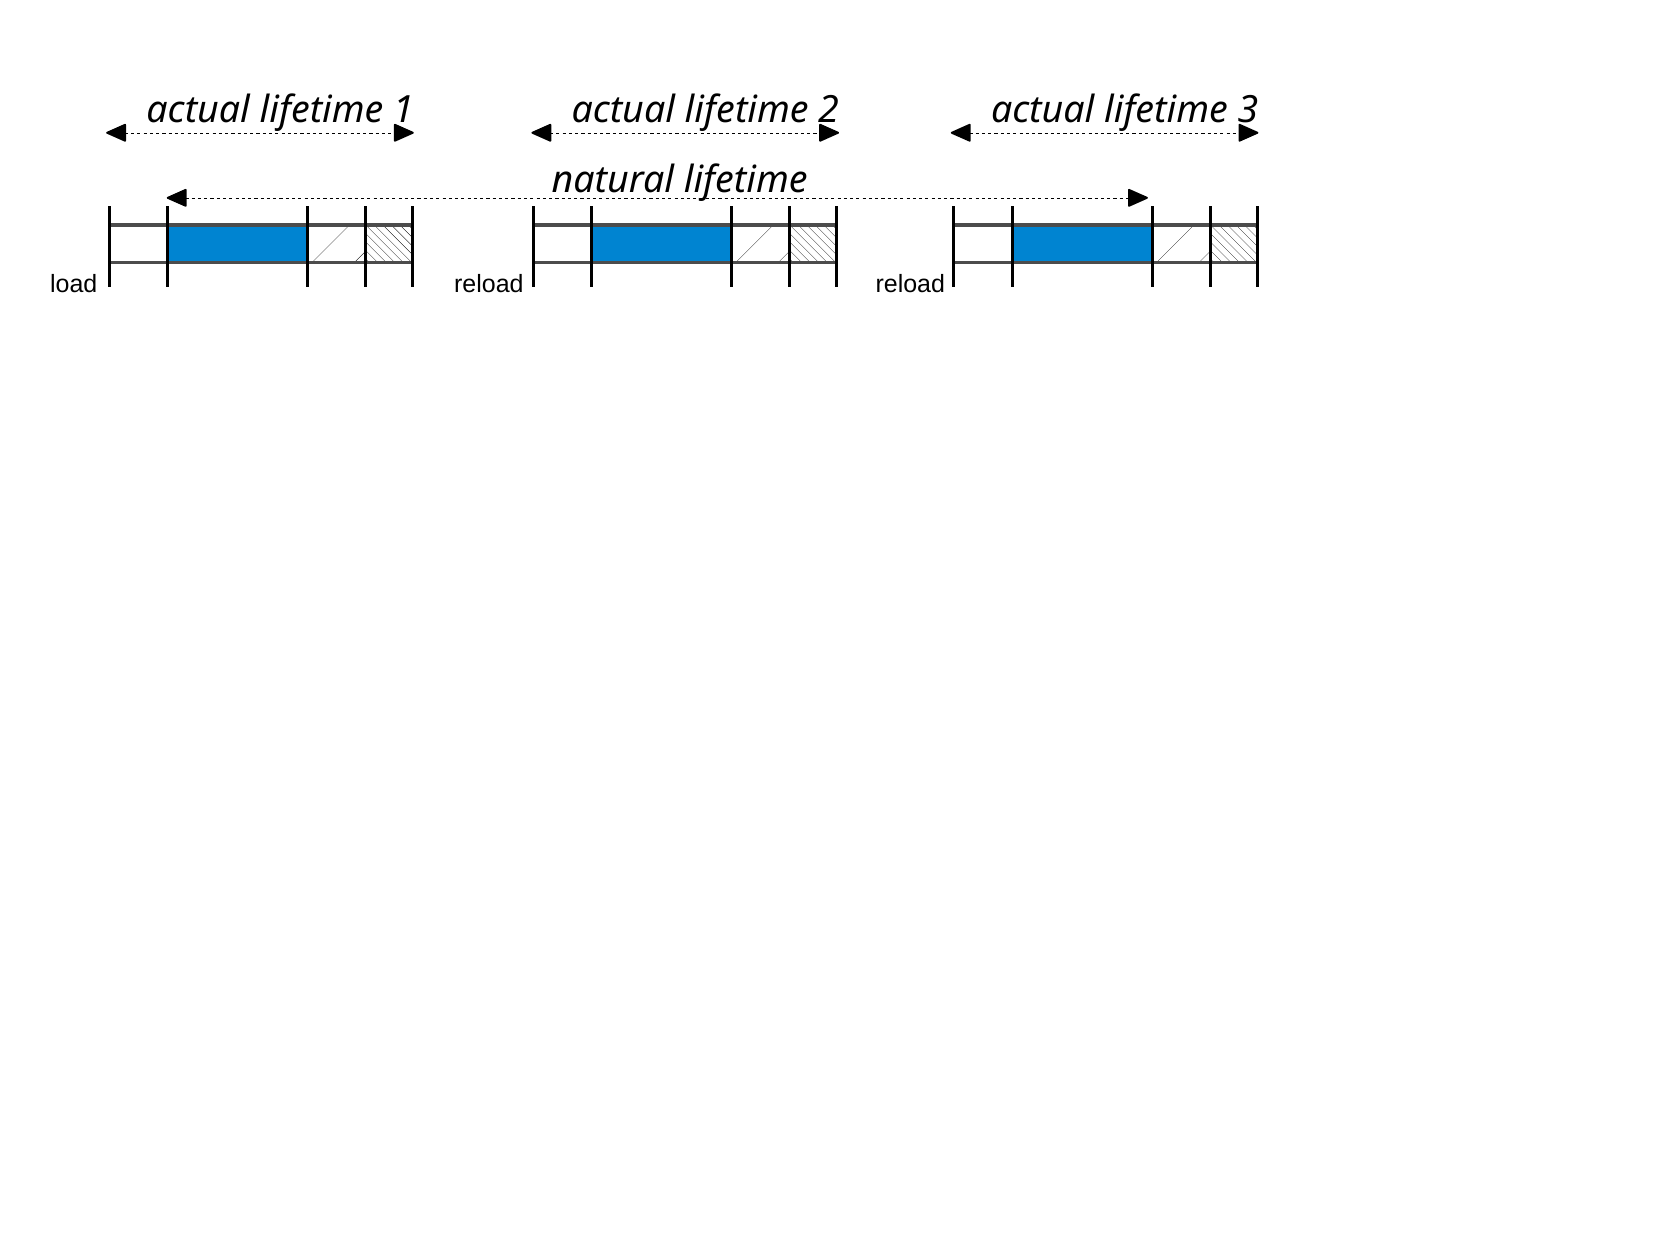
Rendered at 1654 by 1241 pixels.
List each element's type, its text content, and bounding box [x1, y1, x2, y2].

text_box [367, 225, 411, 263]
text_box [593, 225, 730, 263]
text_box natural lifetime [536, 144, 778, 203]
text_box [309, 225, 364, 263]
text_box [1014, 225, 1151, 263]
text_box [733, 225, 788, 263]
text_box [169, 225, 306, 263]
text_box [1212, 225, 1256, 263]
text_box actual lifetime 2 [556, 75, 814, 133]
text_box load [35, 262, 113, 306]
text_box reload [860, 262, 960, 306]
text_box [791, 225, 835, 263]
text_box reload [439, 262, 539, 306]
text_box actual lifetime 3 [976, 75, 1233, 133]
text_box [1154, 225, 1209, 263]
text_box actual lifetime 1 [131, 75, 389, 133]
